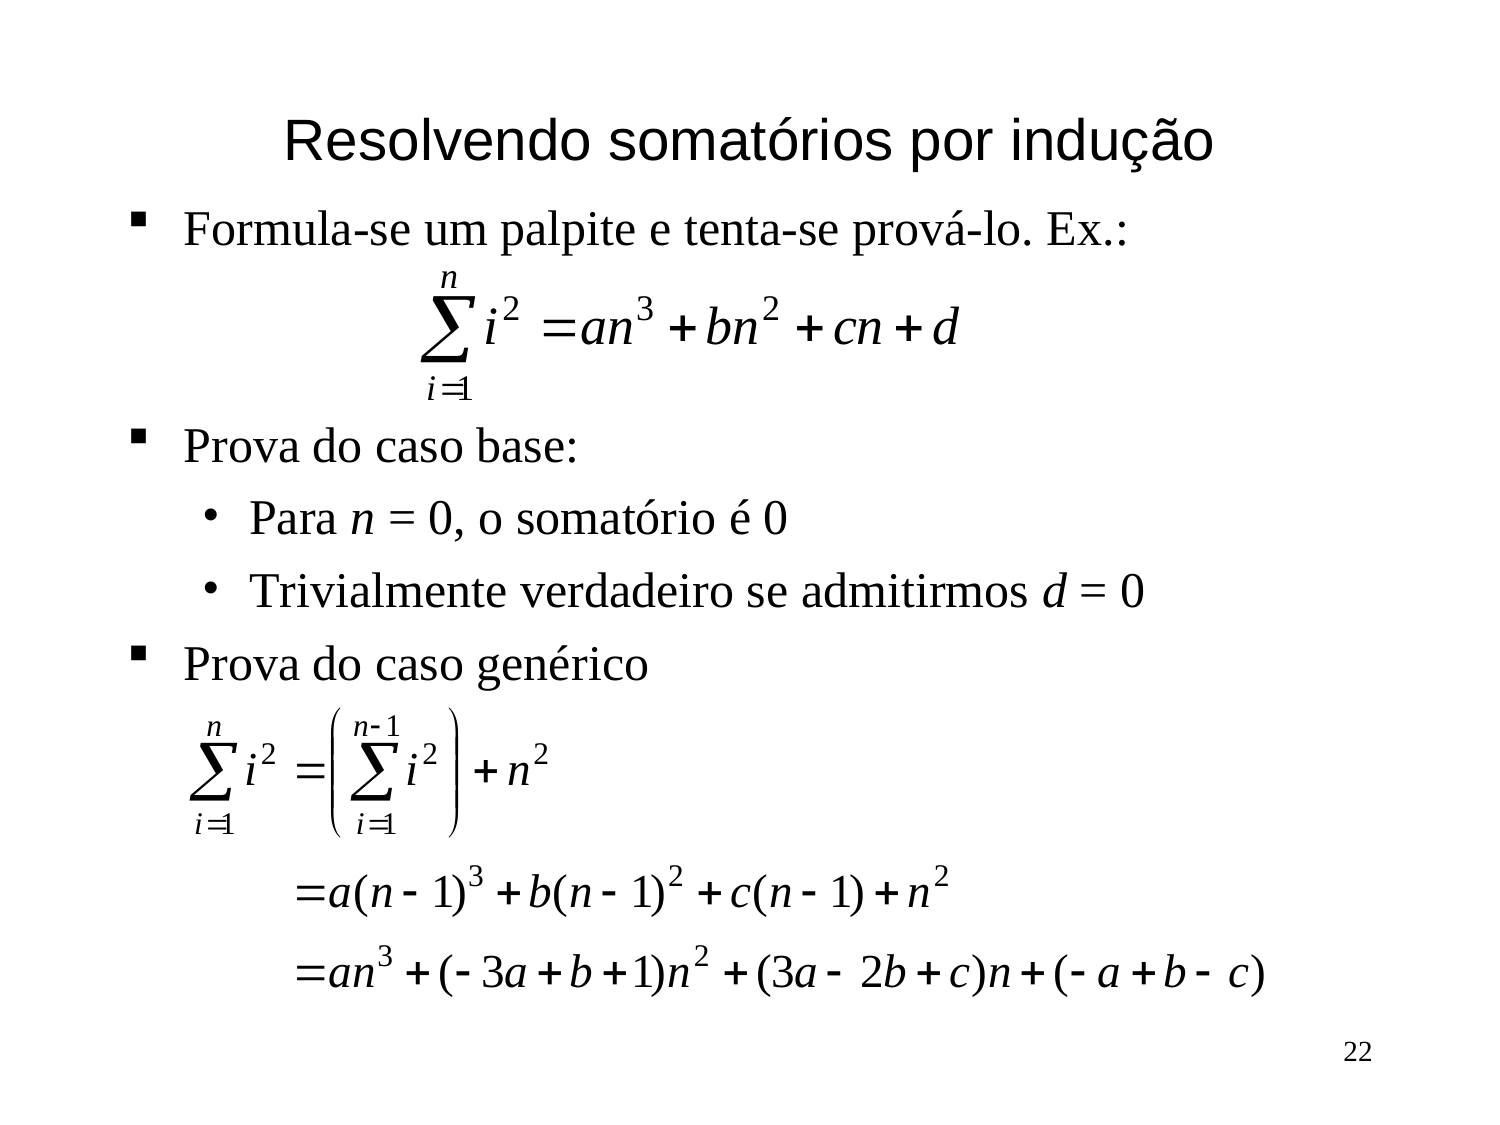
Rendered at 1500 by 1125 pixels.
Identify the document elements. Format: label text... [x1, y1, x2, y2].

list Formula-se um palpite e tenta-se prová-lo. Ex.: Prova do caso base: Para n = 0, o somatório é 0 Trivialmente verdadeiro se admitirmos d = 0 Prova do caso genérico [112, 187, 1388, 1000]
chart [182, 699, 1276, 1078]
chart [412, 249, 976, 412]
title Resolvendo somatórios por indução [112, 99, 1388, 175]
